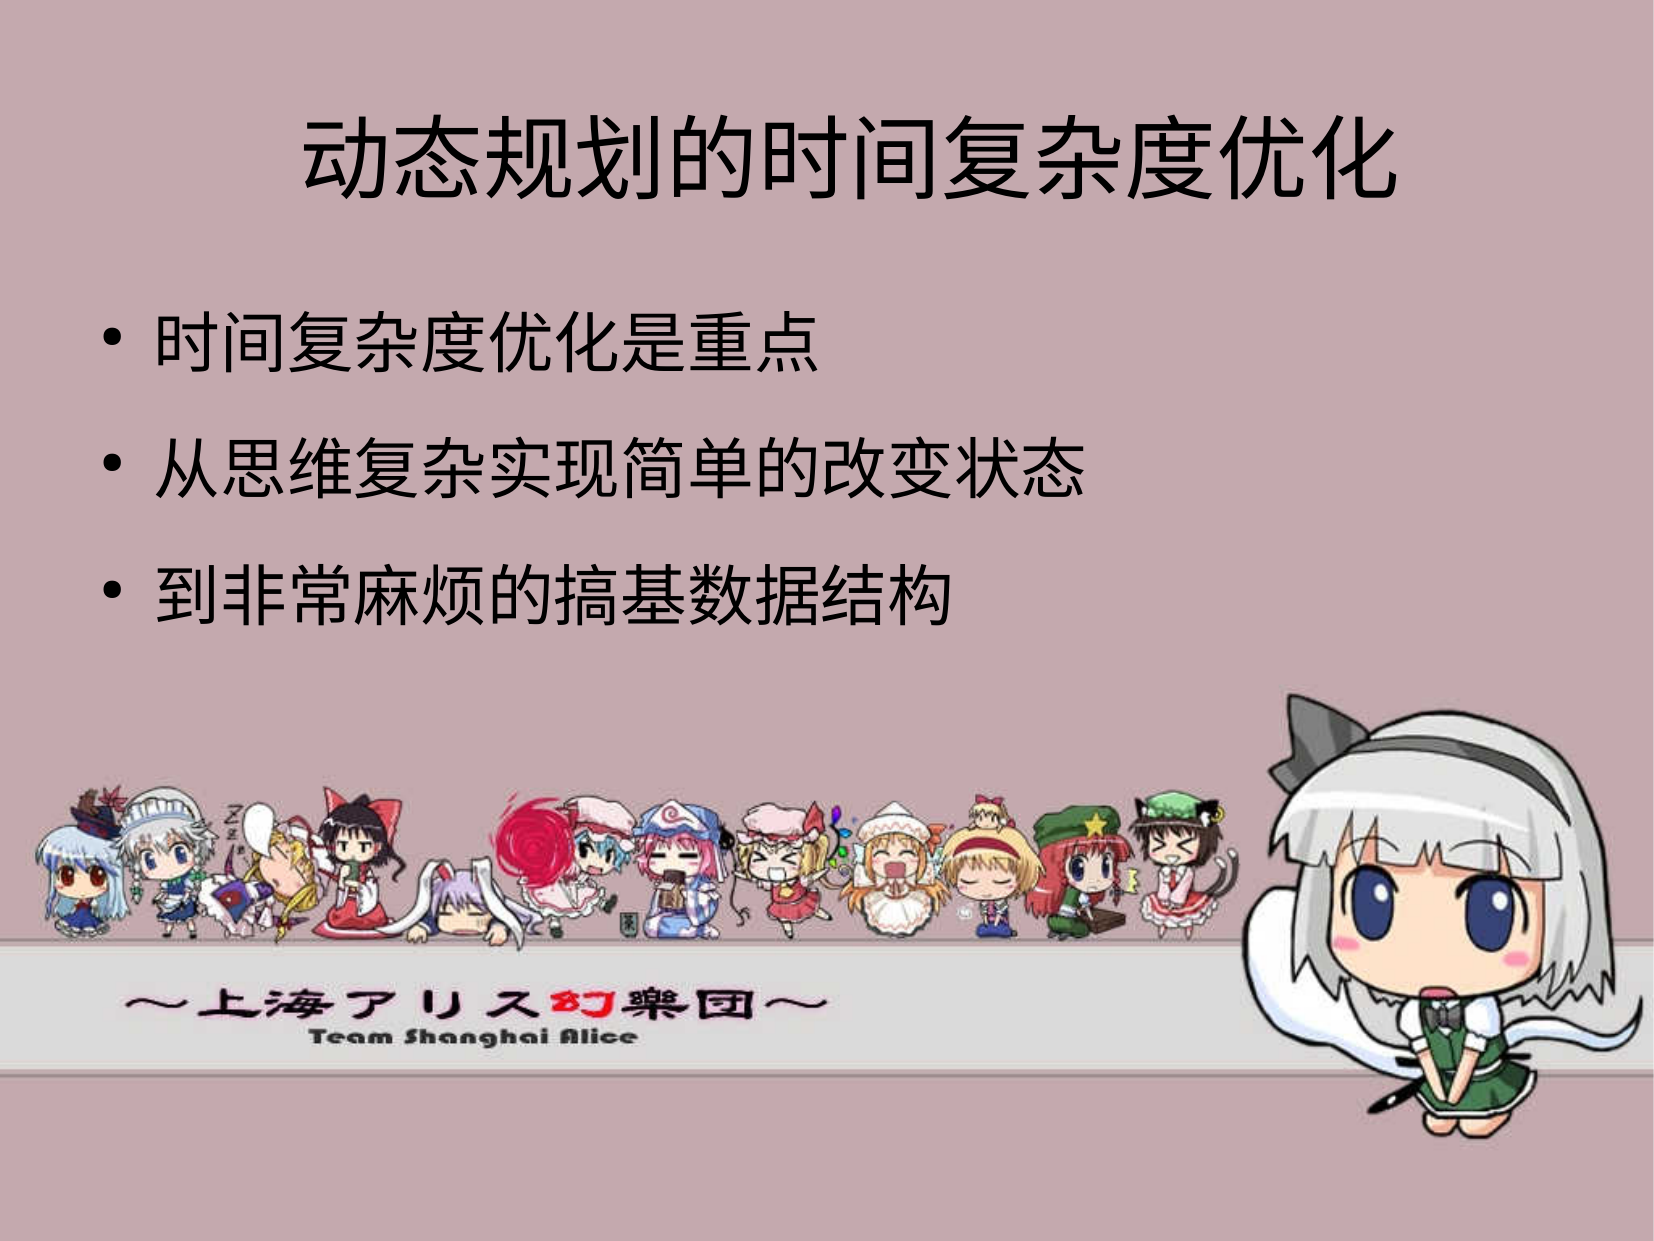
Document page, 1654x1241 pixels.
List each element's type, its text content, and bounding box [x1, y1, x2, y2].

list 时间复杂度优化是重点 从思维复杂实现简单的改变状态 到非常麻烦的搞基数据结构 [82, 290, 1571, 1109]
title 动态规划的时间复杂度优化 [82, 56, 1571, 250]
picture [0, 0, 1654, 1241]
